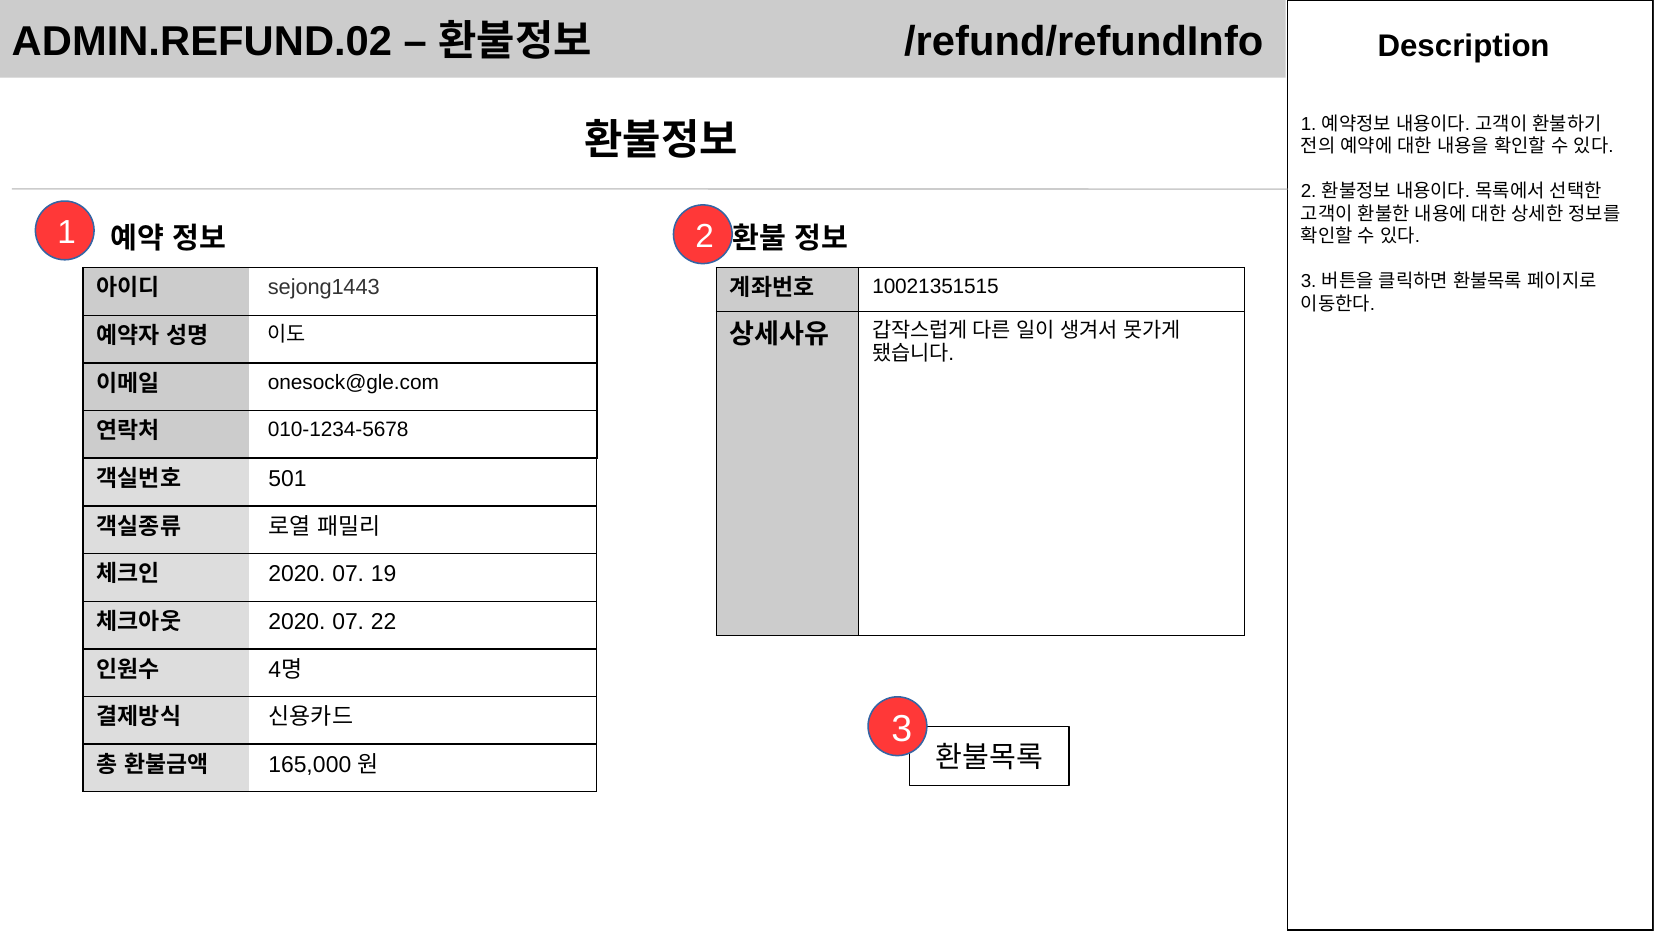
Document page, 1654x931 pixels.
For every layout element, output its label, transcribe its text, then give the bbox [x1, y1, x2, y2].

text_box 예약 정보 [88, 212, 396, 268]
table_cell 예약자 성명 [84, 316, 249, 362]
table_header 객실번호 [84, 459, 249, 505]
table_cell 010-1234-5678 [249, 411, 596, 457]
text_box Description [1291, 18, 1636, 78]
text_box 1 [35, 201, 95, 260]
table_cell onesock@gle.com [249, 364, 596, 410]
table_header 501 [249, 459, 596, 505]
table_cell 체크아웃 [84, 602, 249, 648]
table_cell 인원수 [84, 650, 249, 696]
table_cell 신용카드 [249, 697, 596, 743]
text_box 환불 정보 [710, 212, 1018, 268]
text_box 3 [868, 696, 927, 756]
table_cell 연락처 [84, 411, 249, 457]
table_cell 로열 패밀리 [249, 507, 596, 553]
table_cell 갑작스럽게 다른 일이 생겨서 못가게 됐습니다. [859, 312, 1244, 635]
text_box 환불정보 [507, 106, 815, 162]
table_cell 상세사유 [717, 312, 858, 635]
table_cell 이메일 [84, 364, 249, 410]
table_cell 객실종류 [84, 507, 249, 553]
table_header 아이디 [84, 268, 249, 315]
text_box 1. 예약정보 내용이다. 고객이 환불하기 전의 예약에 대한 내용을 확인할 수 있다. 2. 환불정보 내용이다. 목록에서 선택한 고객이 환불한 내용에 대한 상세한 정보를 확인할 수 있다. 3. 버튼을 클릭하면 환불목록 페이지로 이동한다. [1287, 0, 1654, 930]
table_header sejong1443 [249, 268, 596, 315]
table_header 10021351515 [859, 268, 1244, 311]
table_cell 165,000 원 [249, 745, 596, 791]
table_cell 결제방식 [84, 697, 249, 743]
text_box ADMIN.REFUND.02 – 환불정보 /refund/refundInfo [0, 0, 1286, 78]
table_cell 4명 [249, 650, 596, 696]
table_header 계좌번호 [717, 268, 858, 311]
table_cell 총 환불금액 [84, 745, 249, 791]
text_box 2 [700, 235, 710, 245]
table_cell 2020. 07. 19 [249, 554, 596, 601]
text_box 2 [673, 204, 722, 264]
table_cell 2020. 07. 22 [249, 602, 596, 648]
table_cell 체크인 [84, 554, 249, 601]
text_box 환불목록 [909, 726, 1069, 786]
table_cell 이도 [249, 316, 596, 362]
